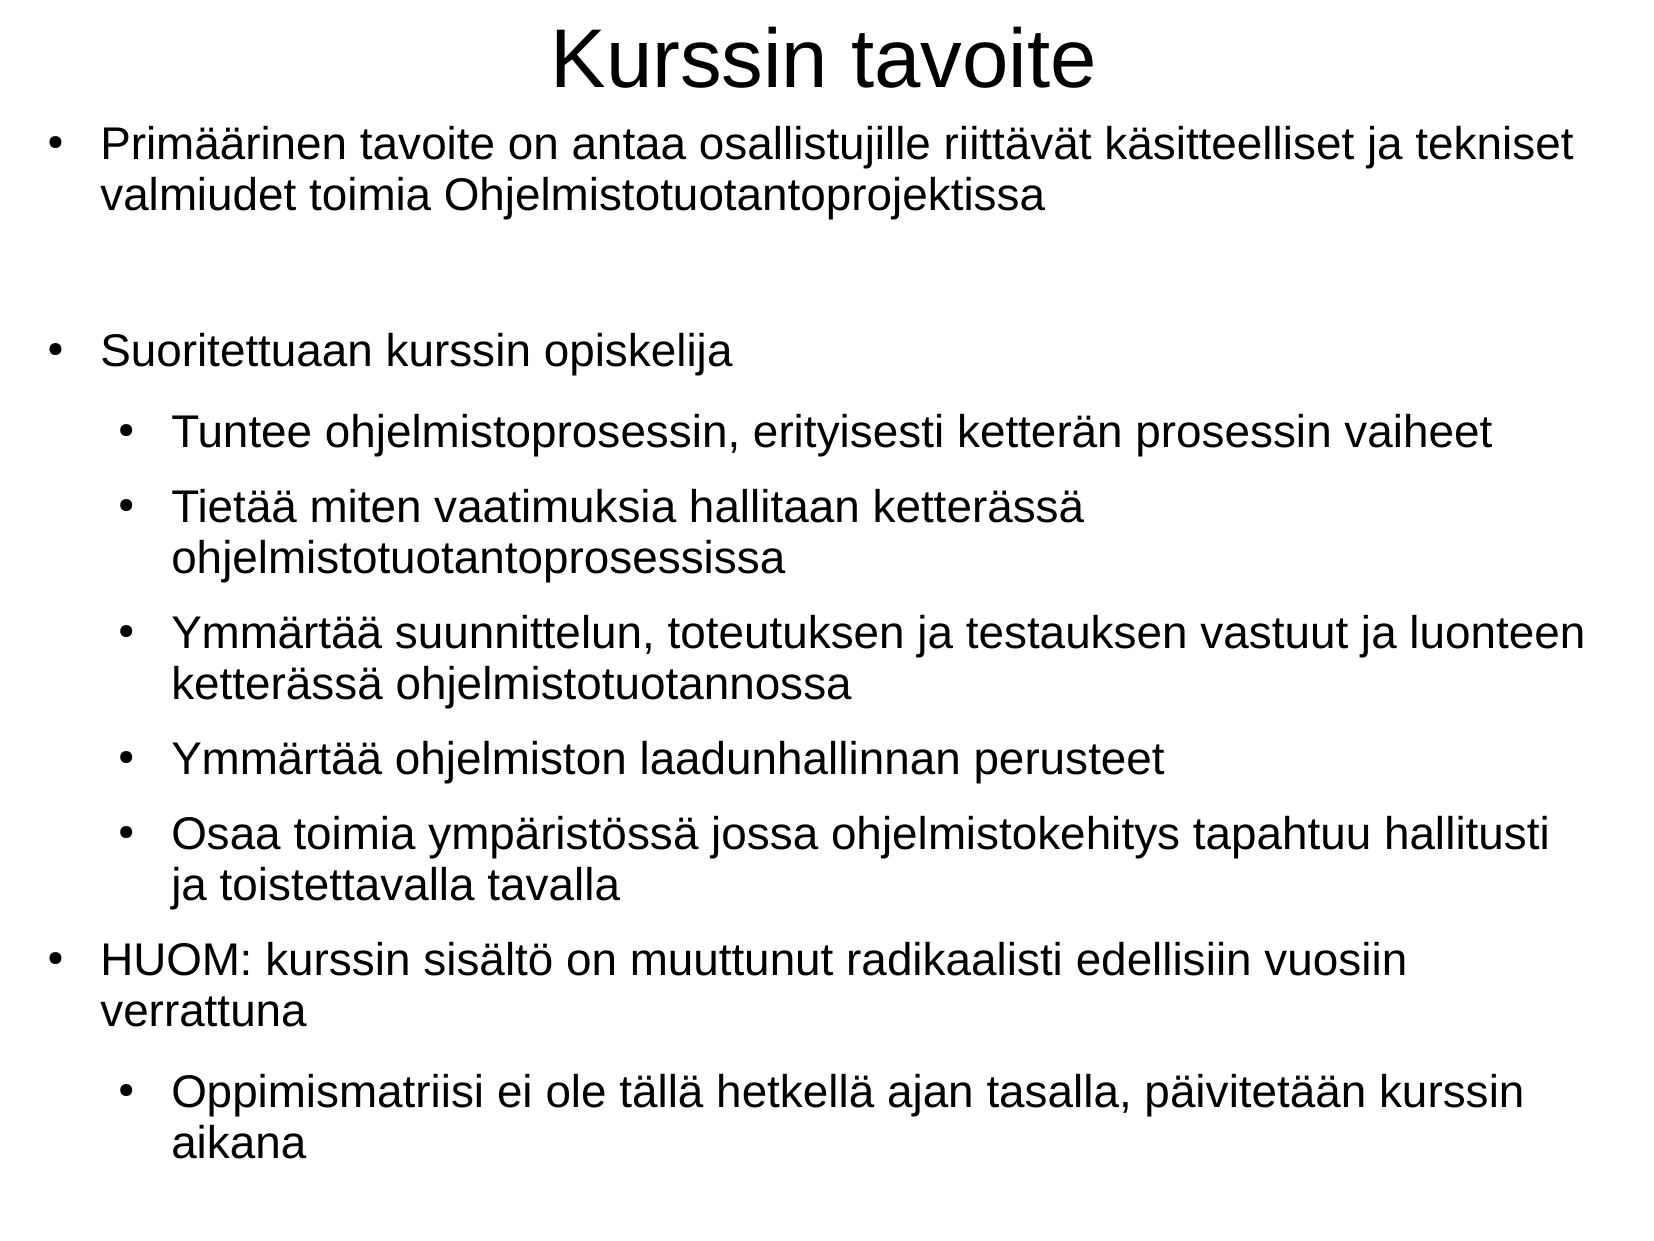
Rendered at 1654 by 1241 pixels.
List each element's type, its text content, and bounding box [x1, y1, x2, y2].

list Primäärinen tavoite on antaa osallistujille riittävät käsitteelliset ja tekniset valmiudet toimia Ohjelmistotuotantoprojektissa Suoritettuaan kurssin opiskelija Tuntee ohjelmistoprosessin, erityisesti ketterän prosessin vaiheet Tietää miten vaatimuksia hallitaan ketterässä ohjelmistotuotantoprosessissa Ymmärtää suunnittelun, toteutuksen ja testauksen vastuut ja luonteen ketterässä ohjelmistotuotannossa Ymmärtää ohjelmiston laadunhallinnan perusteet Osaa toimia ympäristössä jossa ohjelmistokehitys tapahtuu hallitusti ja toistettavalla tavalla HUOM: kurssin sisältö on muuttunut radikaalisti edellisiin vuosiin verrattuna Oppimismatriisi ei ole tällä hetkellä ajan tasalla, päivitetään kurssin aikana [29, 118, 1595, 1182]
title Kurssin tavoite [82, 0, 1565, 118]
